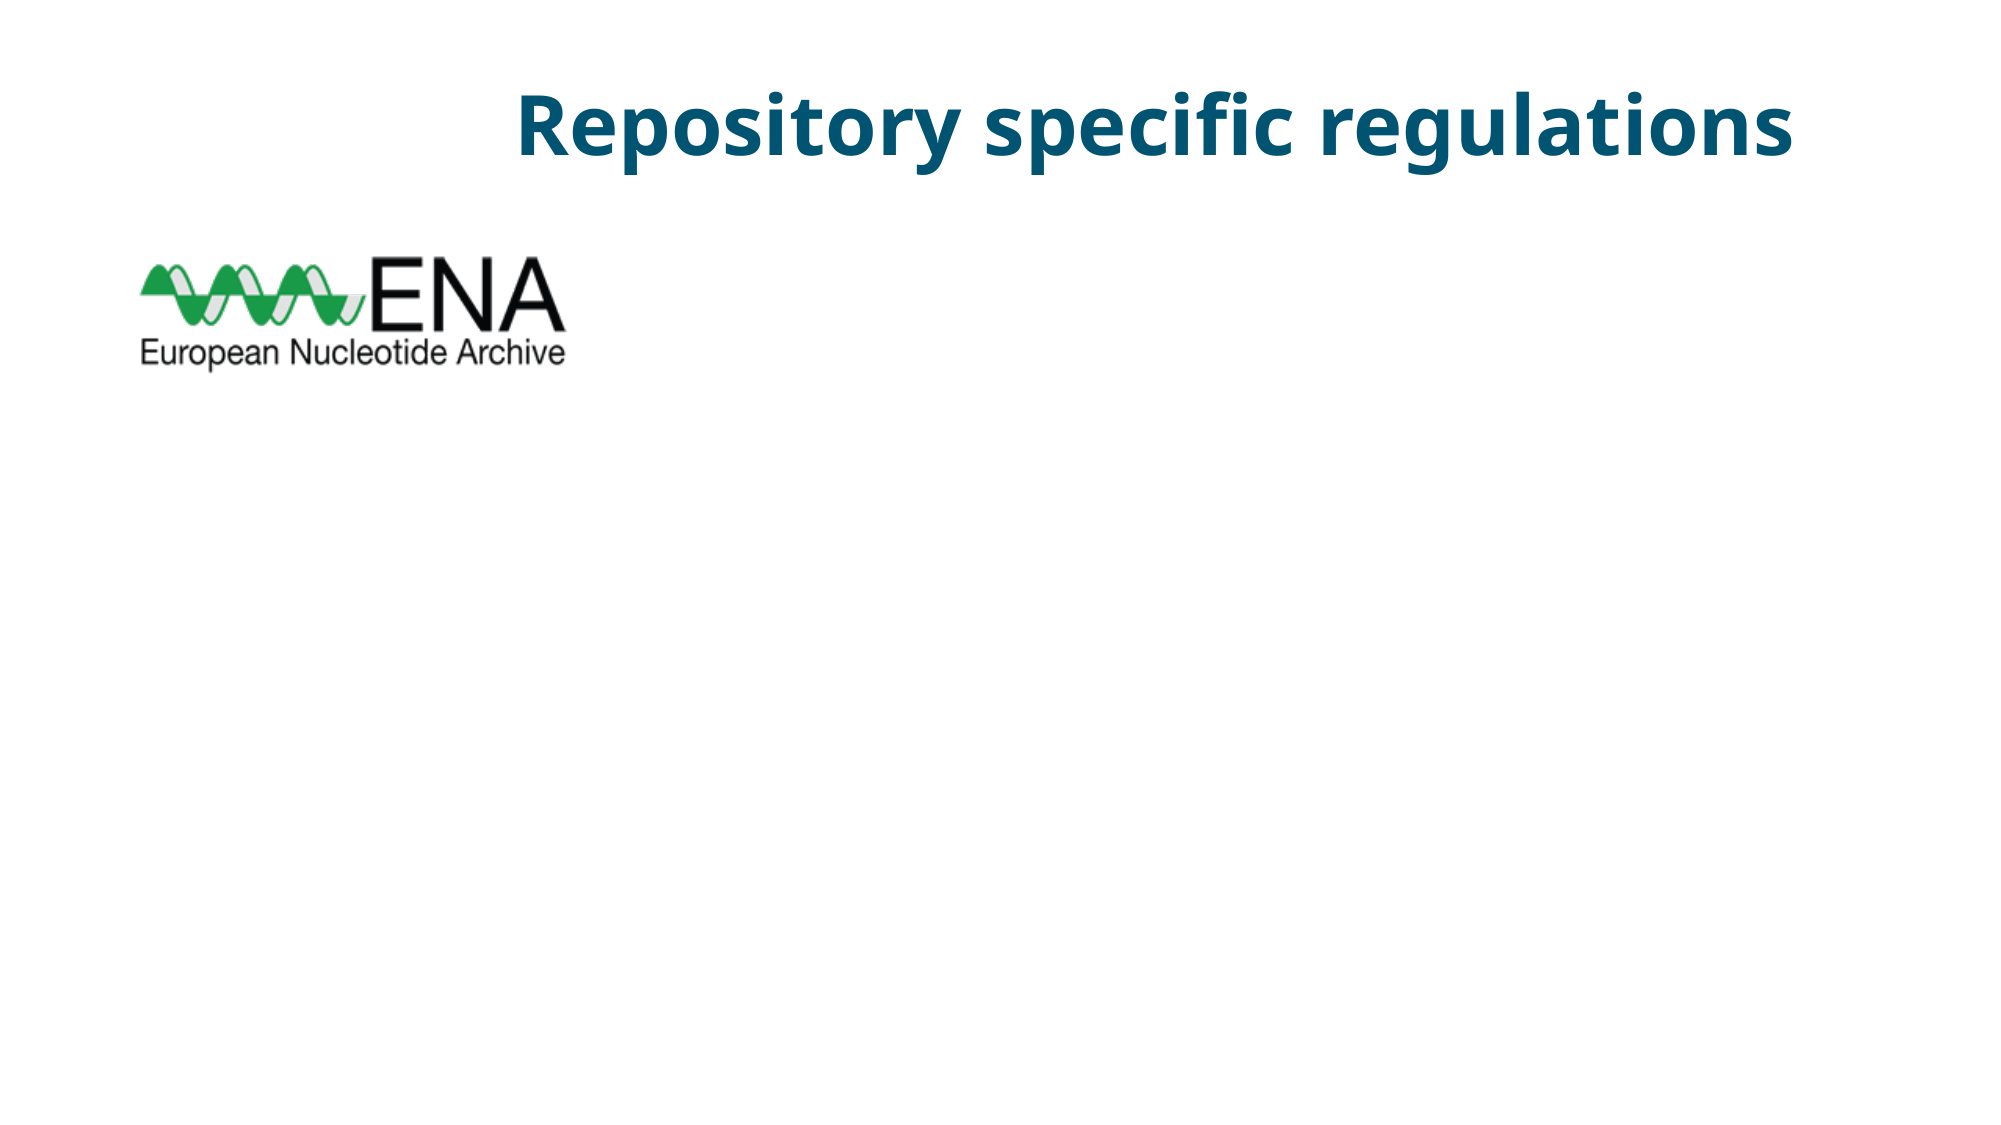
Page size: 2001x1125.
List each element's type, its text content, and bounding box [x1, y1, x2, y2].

text_box Repository specific regulations [499, 59, 1626, 212]
picture [129, 249, 580, 378]
